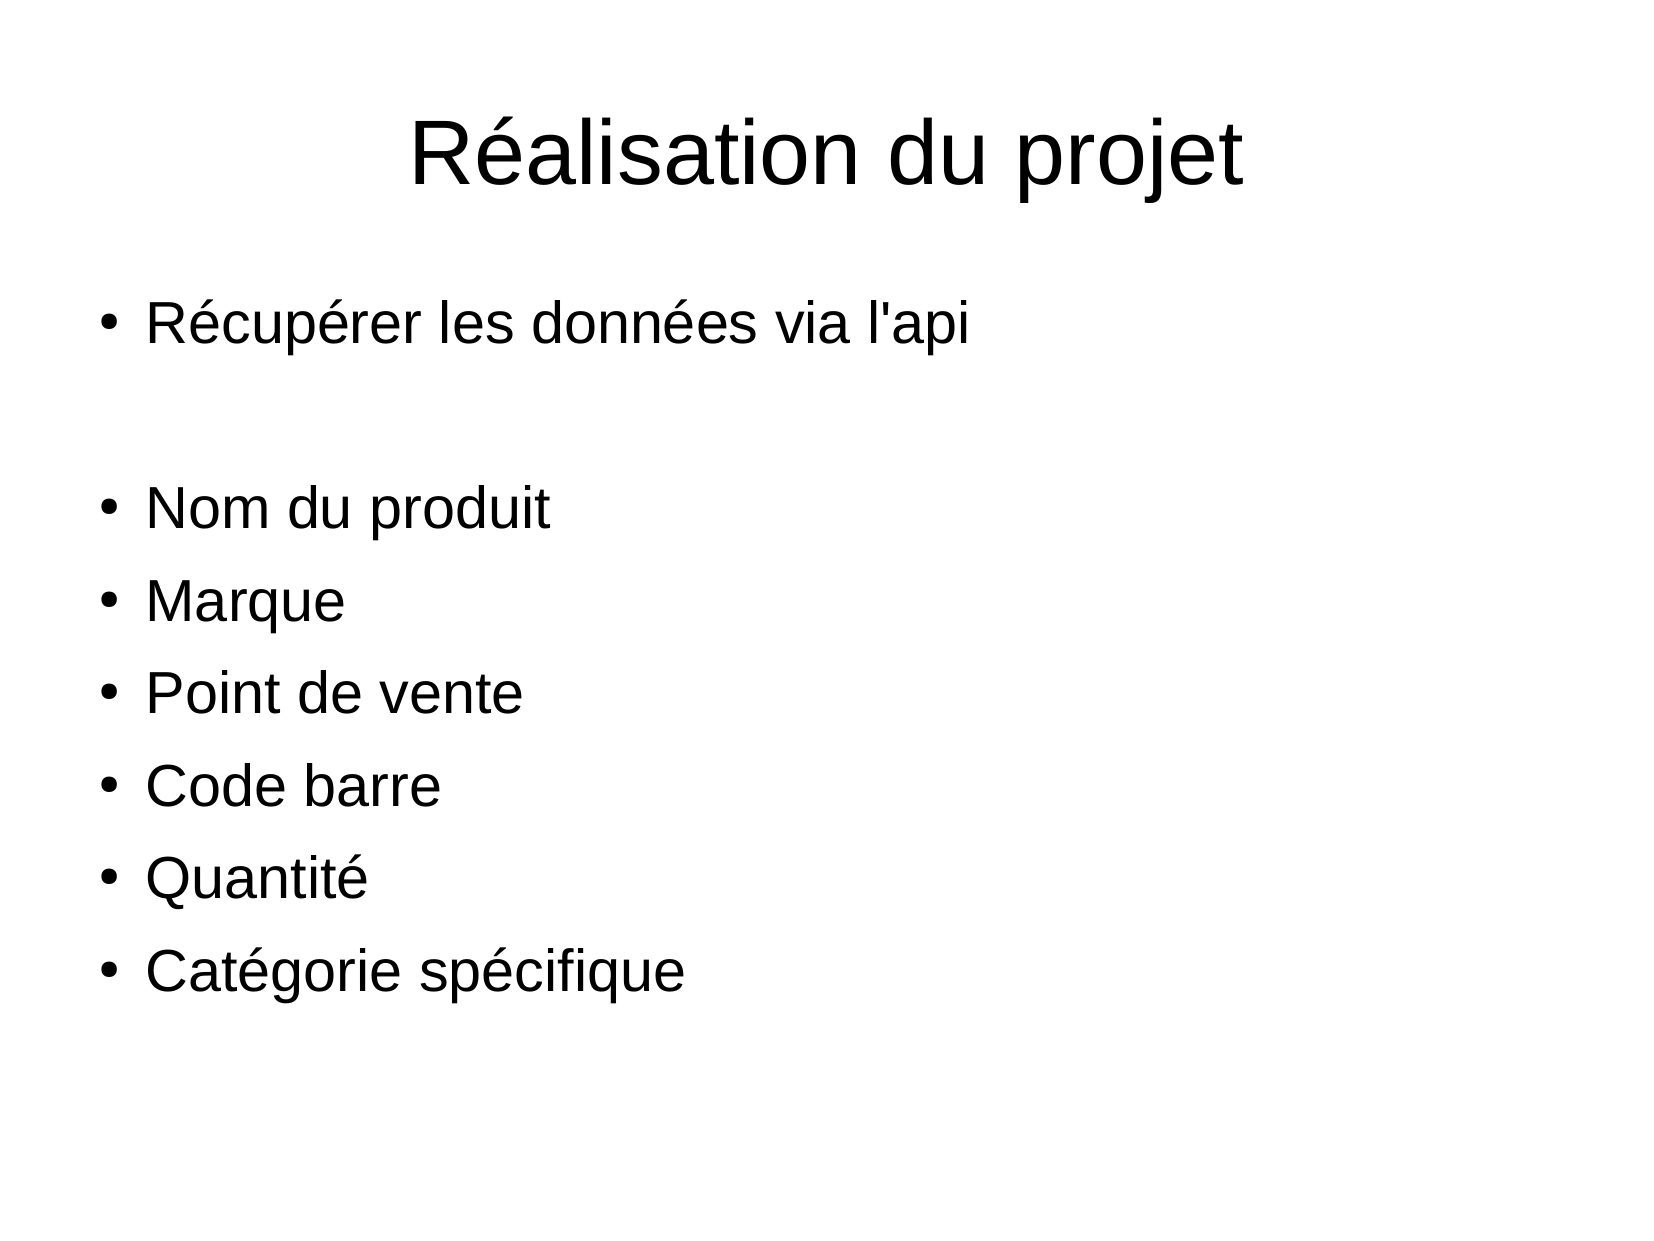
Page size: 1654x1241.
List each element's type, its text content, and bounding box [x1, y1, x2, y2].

title Réalisation du projet [82, 49, 1571, 257]
list Récupérer les données via l'api Nom du produit Marque Point de vente Code barre Quantité Catégorie spécifique [82, 290, 1571, 1010]
